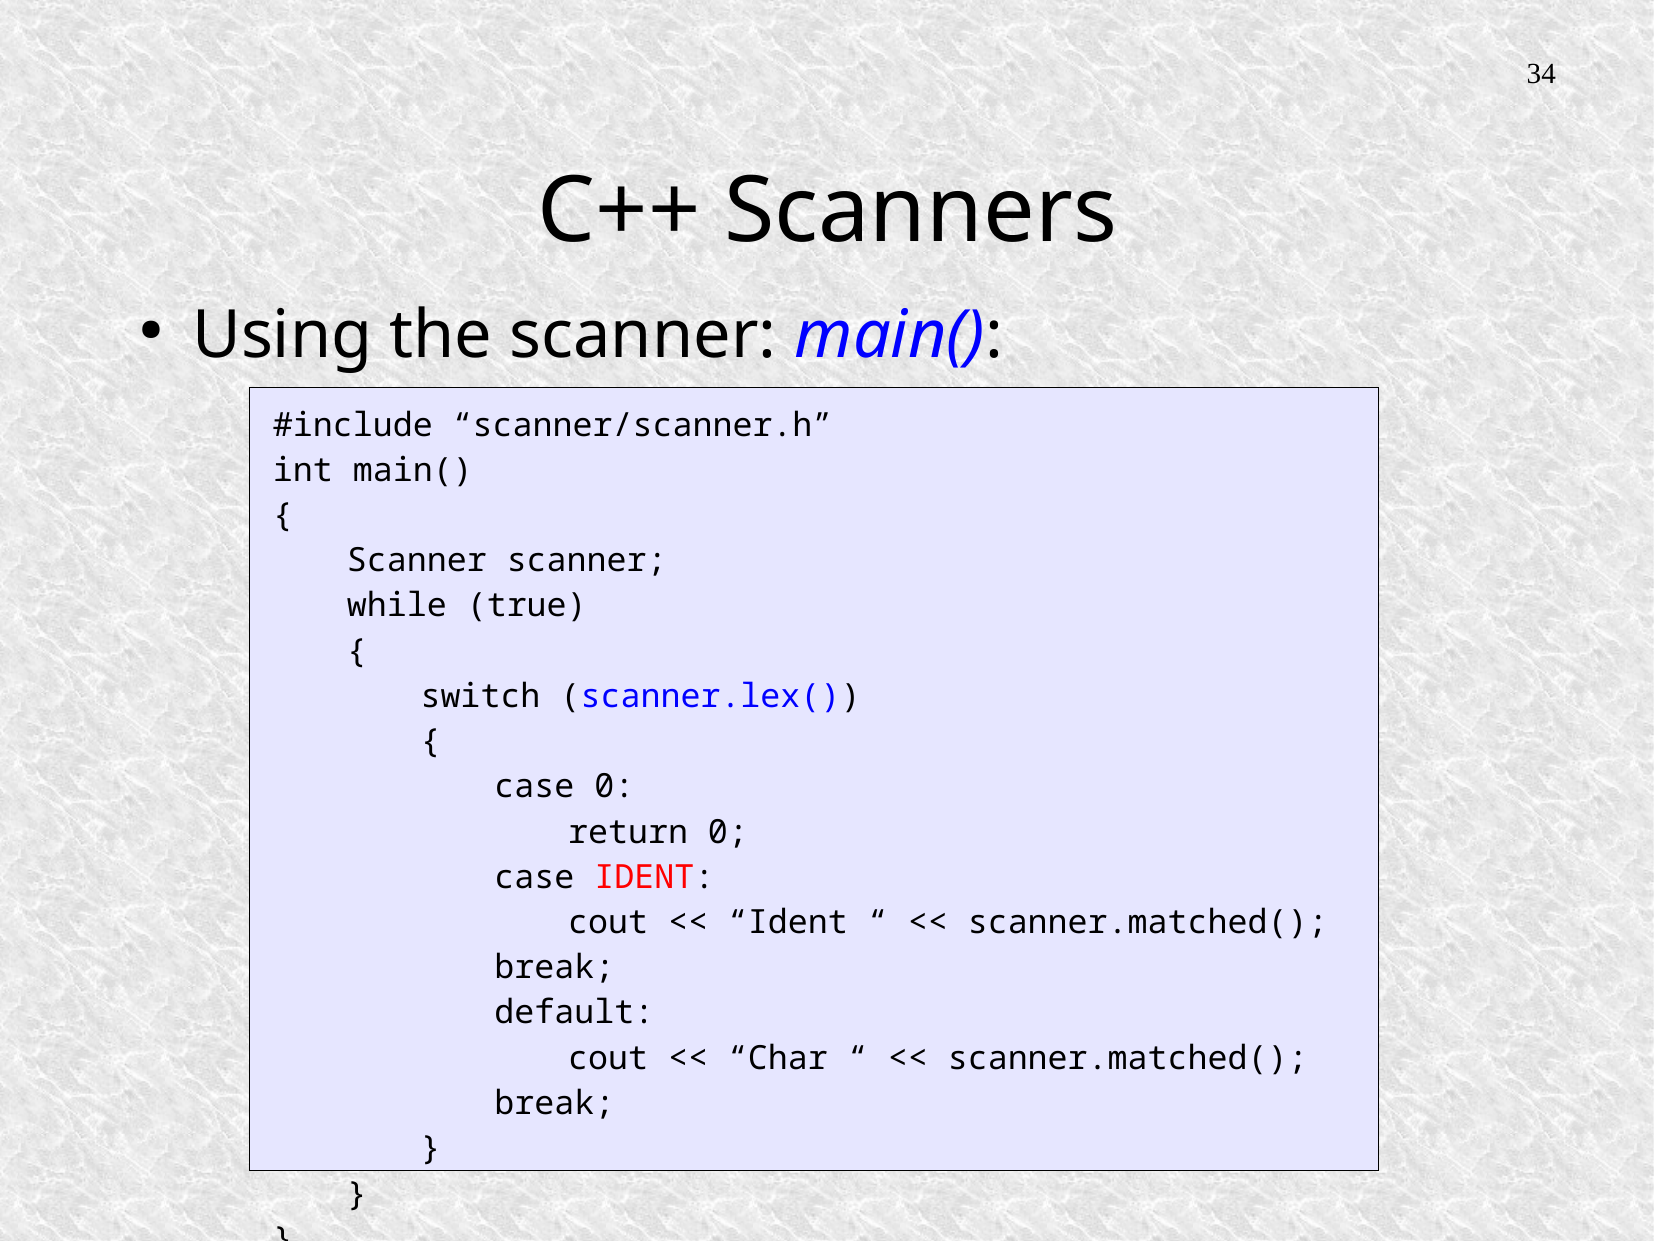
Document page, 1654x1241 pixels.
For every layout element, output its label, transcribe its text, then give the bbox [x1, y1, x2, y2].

text_box #include “scanner/scanner.h” int main() { Scanner scanner; while (true) { switch (scanner.lex()) { case 0: return 0; case IDENT: cout << “Ident “ << scanner.matched(); break; default: cout << “Char “ << scanner.matched(); break; } } } [272, 400, 1329, 1156]
text_box [249, 387, 1379, 1171]
list Using the scanner: main(): [121, 285, 1534, 1068]
picture [0, 0, 1654, 1241]
title C++ Scanners [121, 102, 1534, 285]
